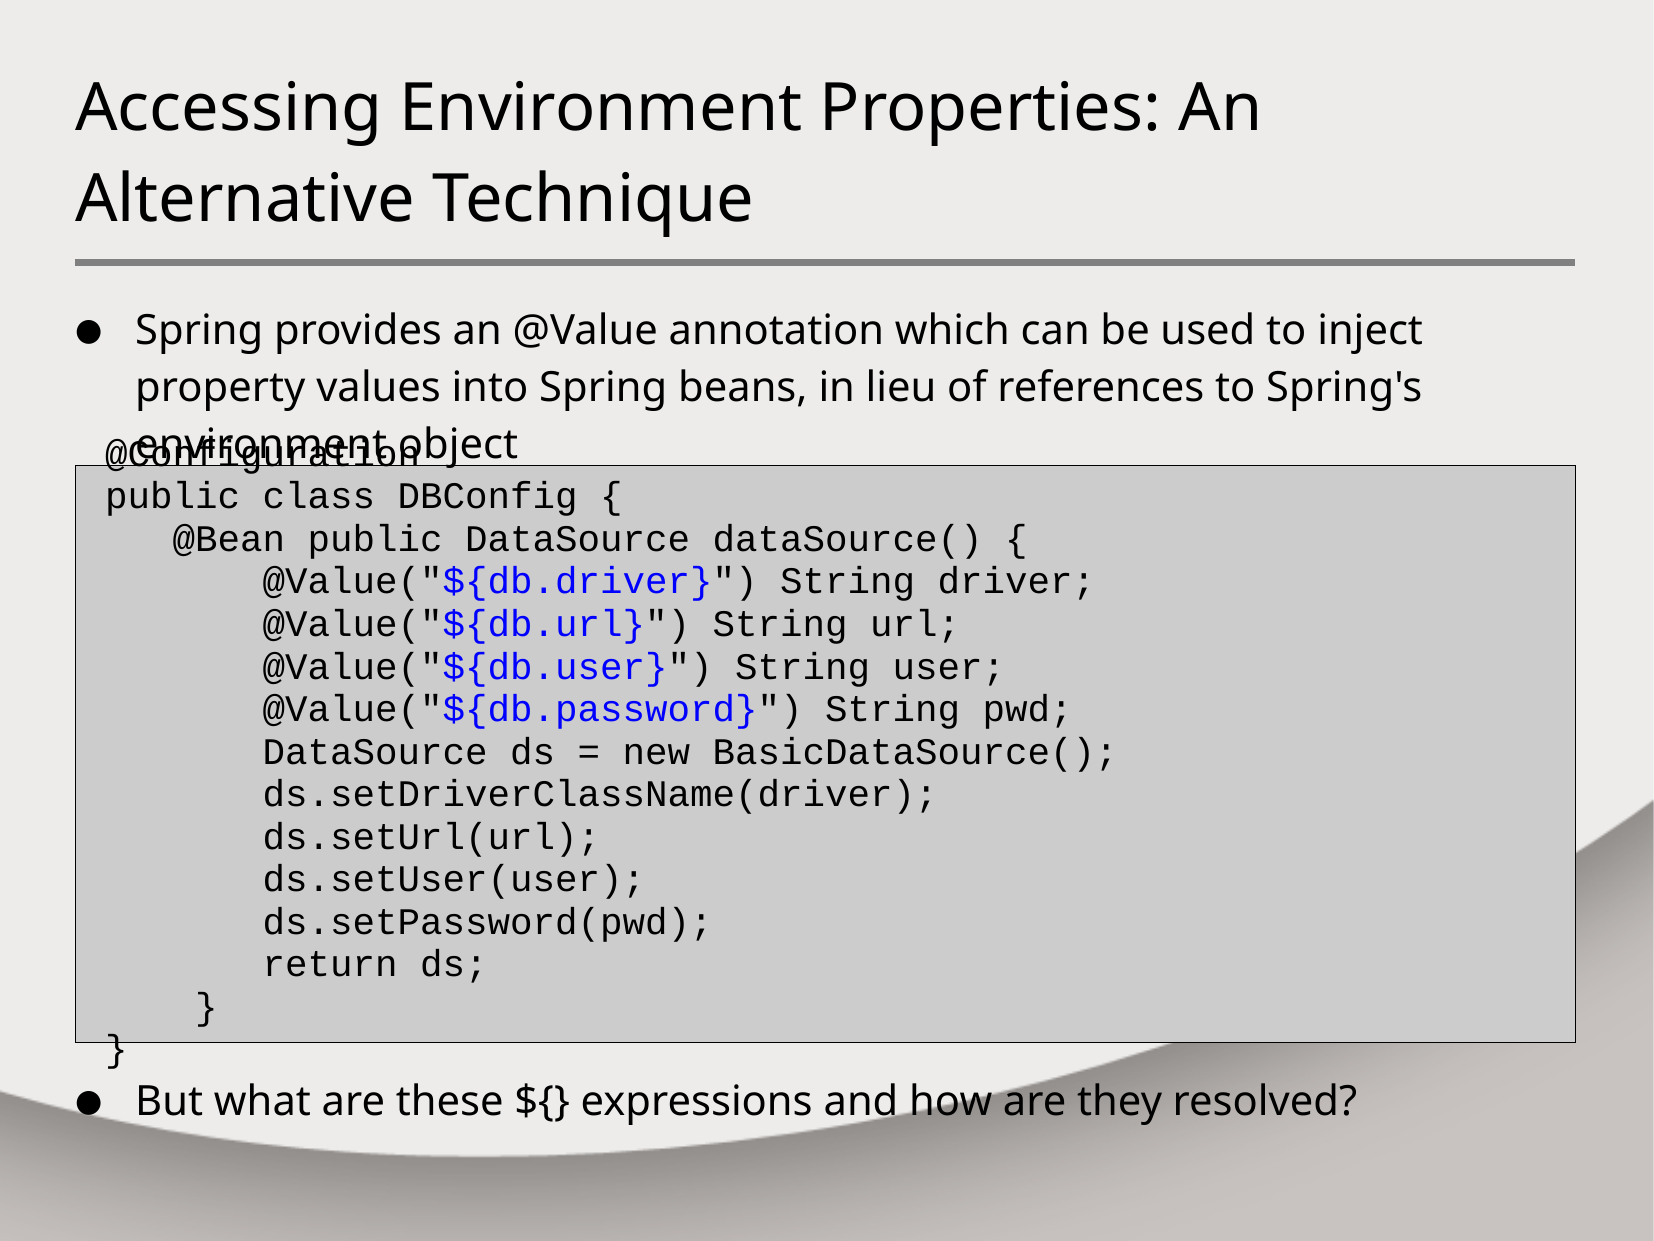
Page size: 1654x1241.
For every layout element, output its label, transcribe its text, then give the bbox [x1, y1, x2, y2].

picture [0, 0, 1654, 1241]
title Accessing Environment Properties: An Alternative Technique [75, 75, 1576, 226]
list Spring provides an @Value annotation which can be used to inject property values into Spring beans, in lieu of references to Spring's environment object But what are these ${} expressions and how are they resolved? [75, 300, 1576, 1163]
